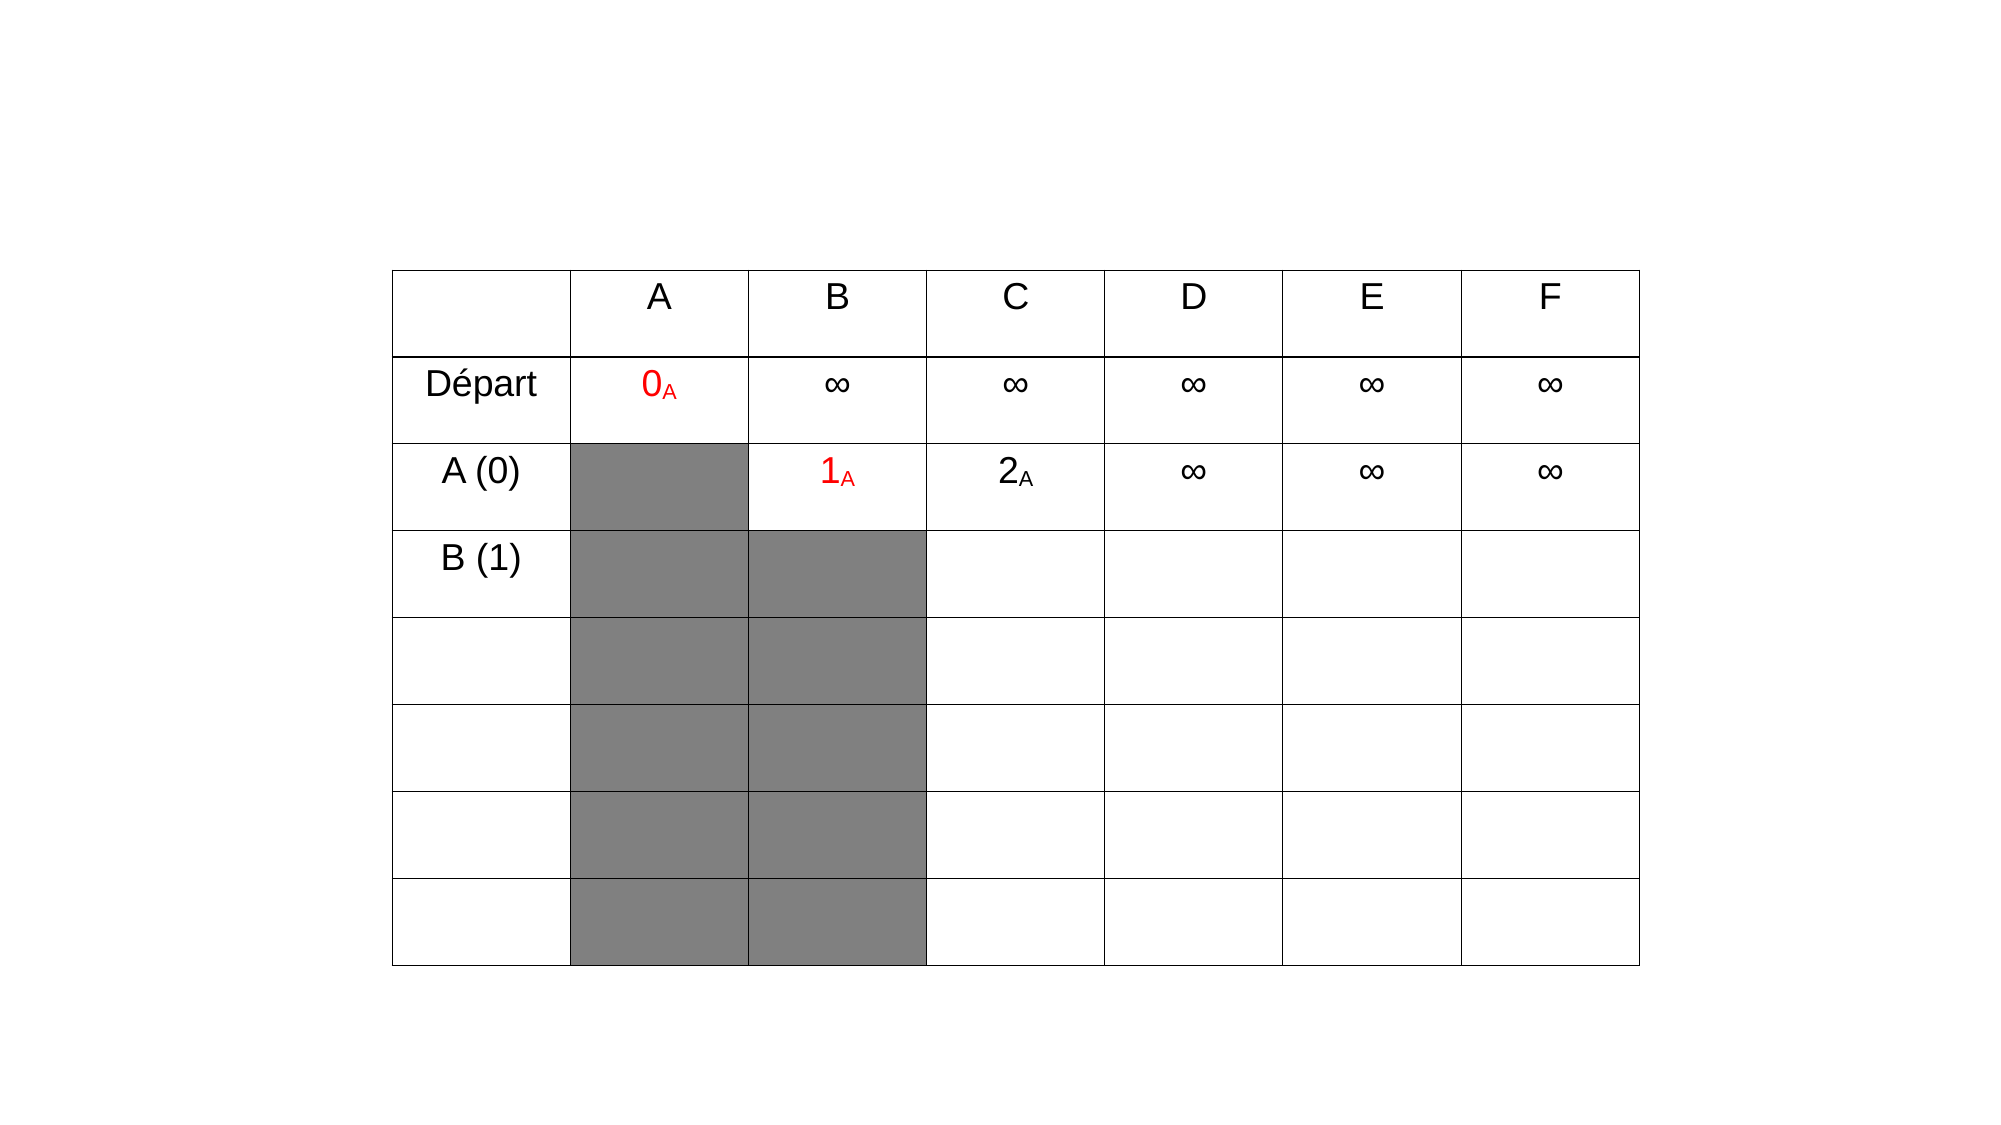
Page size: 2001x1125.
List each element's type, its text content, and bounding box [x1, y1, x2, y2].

table_cell [749, 705, 926, 791]
table_cell B (1) [393, 531, 570, 617]
table_header B [749, 271, 926, 356]
table_cell [927, 618, 1104, 704]
table_cell [1462, 705, 1639, 791]
table_cell [927, 705, 1104, 791]
table_cell [1283, 705, 1461, 791]
table_cell [749, 792, 926, 878]
table_cell [393, 705, 570, 791]
table_cell [1105, 618, 1282, 704]
table_header D [1105, 271, 1282, 356]
table_cell A (0) [393, 444, 570, 530]
table_cell ∞ [1283, 358, 1461, 443]
table_cell Départ [393, 358, 570, 443]
table_cell [927, 792, 1104, 878]
table_header [393, 271, 570, 356]
table_cell [749, 618, 926, 704]
table_cell [927, 531, 1104, 617]
table_cell [571, 792, 748, 878]
table_cell ∞ [927, 358, 1104, 443]
table_cell [1283, 618, 1461, 704]
table_cell ∞ [749, 358, 926, 443]
table_cell ∞ [1462, 358, 1639, 443]
table_cell [1283, 879, 1461, 965]
table_cell [393, 879, 570, 965]
table_cell [571, 705, 748, 791]
table_cell [749, 531, 926, 617]
table_cell 2A [927, 444, 1104, 530]
table_cell [1105, 531, 1282, 617]
table_cell [1283, 792, 1461, 878]
table_cell [1462, 531, 1639, 617]
table_cell [1105, 792, 1282, 878]
table_cell [1283, 531, 1461, 617]
table_cell [1462, 792, 1639, 878]
table_cell [1462, 618, 1639, 704]
table_cell [1462, 879, 1639, 965]
table_cell ∞ [1462, 444, 1639, 530]
table_cell ∞ [1105, 444, 1282, 530]
table_cell [571, 618, 748, 704]
table_header A [571, 271, 748, 356]
table_cell ∞ [1283, 444, 1461, 530]
table_cell [1105, 705, 1282, 791]
table_cell [571, 531, 748, 617]
table_cell 1A [749, 444, 926, 530]
table_cell [1105, 879, 1282, 965]
table_cell [927, 879, 1104, 965]
table_cell ∞ [1105, 358, 1282, 443]
table_header E [1283, 271, 1461, 356]
table_header F [1462, 271, 1639, 356]
table_cell [571, 879, 748, 965]
table_header C [927, 271, 1104, 356]
table_cell [393, 618, 570, 704]
table_cell [571, 444, 748, 530]
table_cell 0A [571, 358, 748, 443]
table_cell [749, 879, 926, 965]
table_cell [393, 792, 570, 878]
